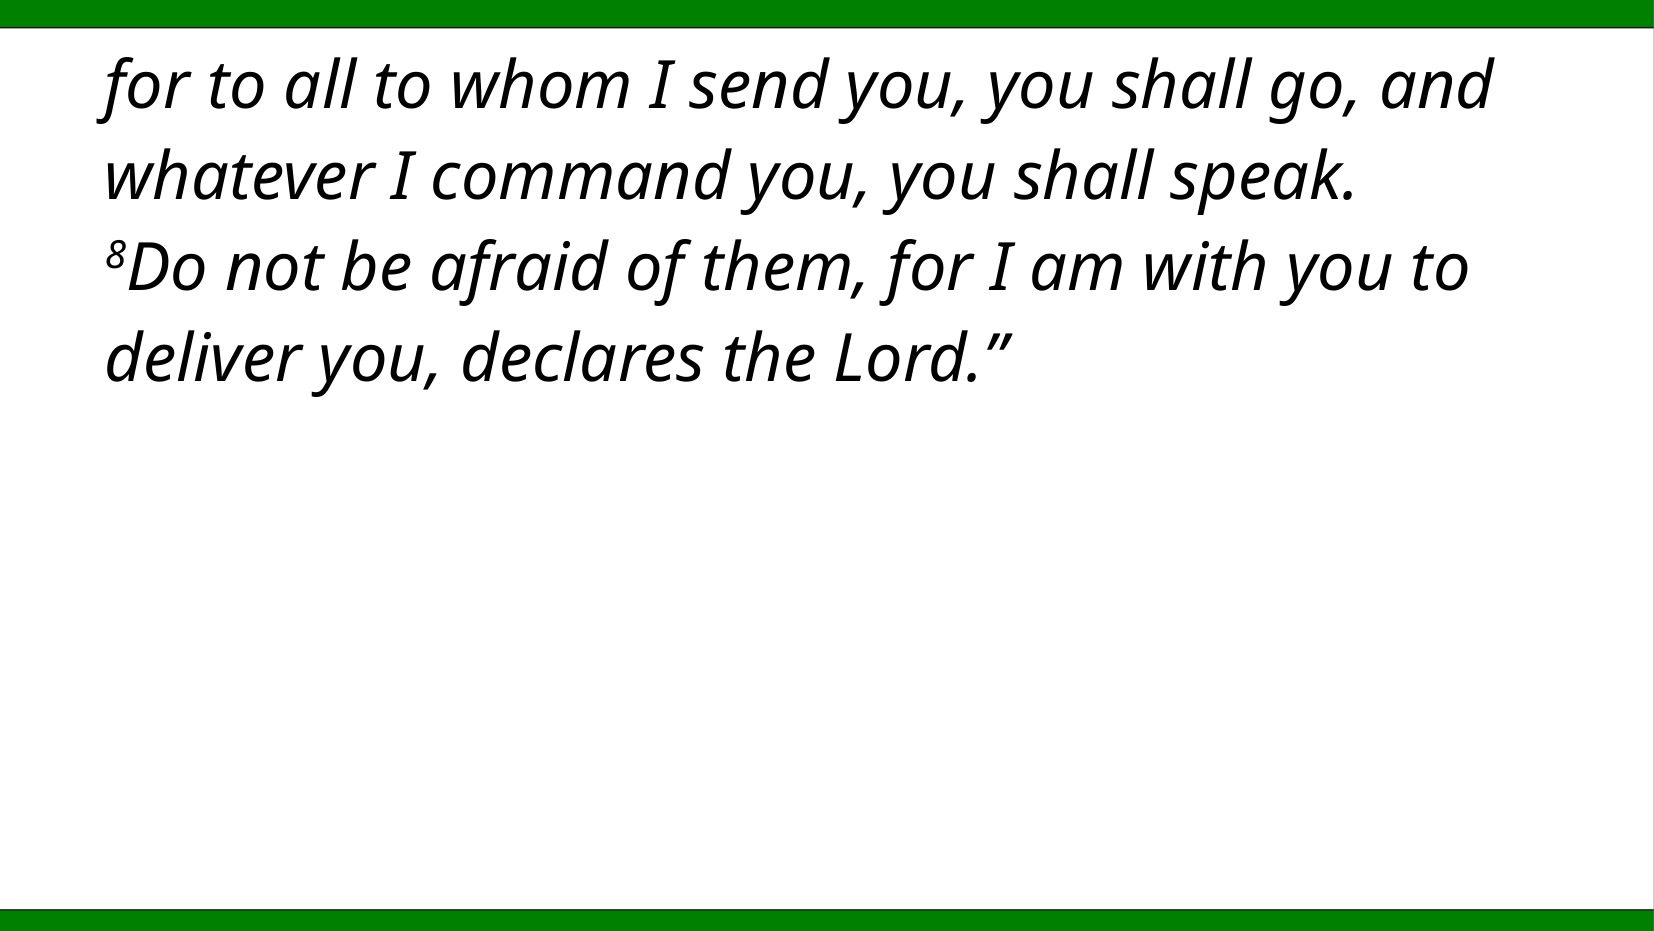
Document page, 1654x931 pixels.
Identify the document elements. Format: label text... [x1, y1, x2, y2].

text_box for to all to whom I send you, you shall go, and whatever I command you, you shall speak. 8Do not be afraid of them, for I am with you to deliver you, declares the Lord.” [90, 30, 1576, 404]
picture [0, 0, 1654, 931]
